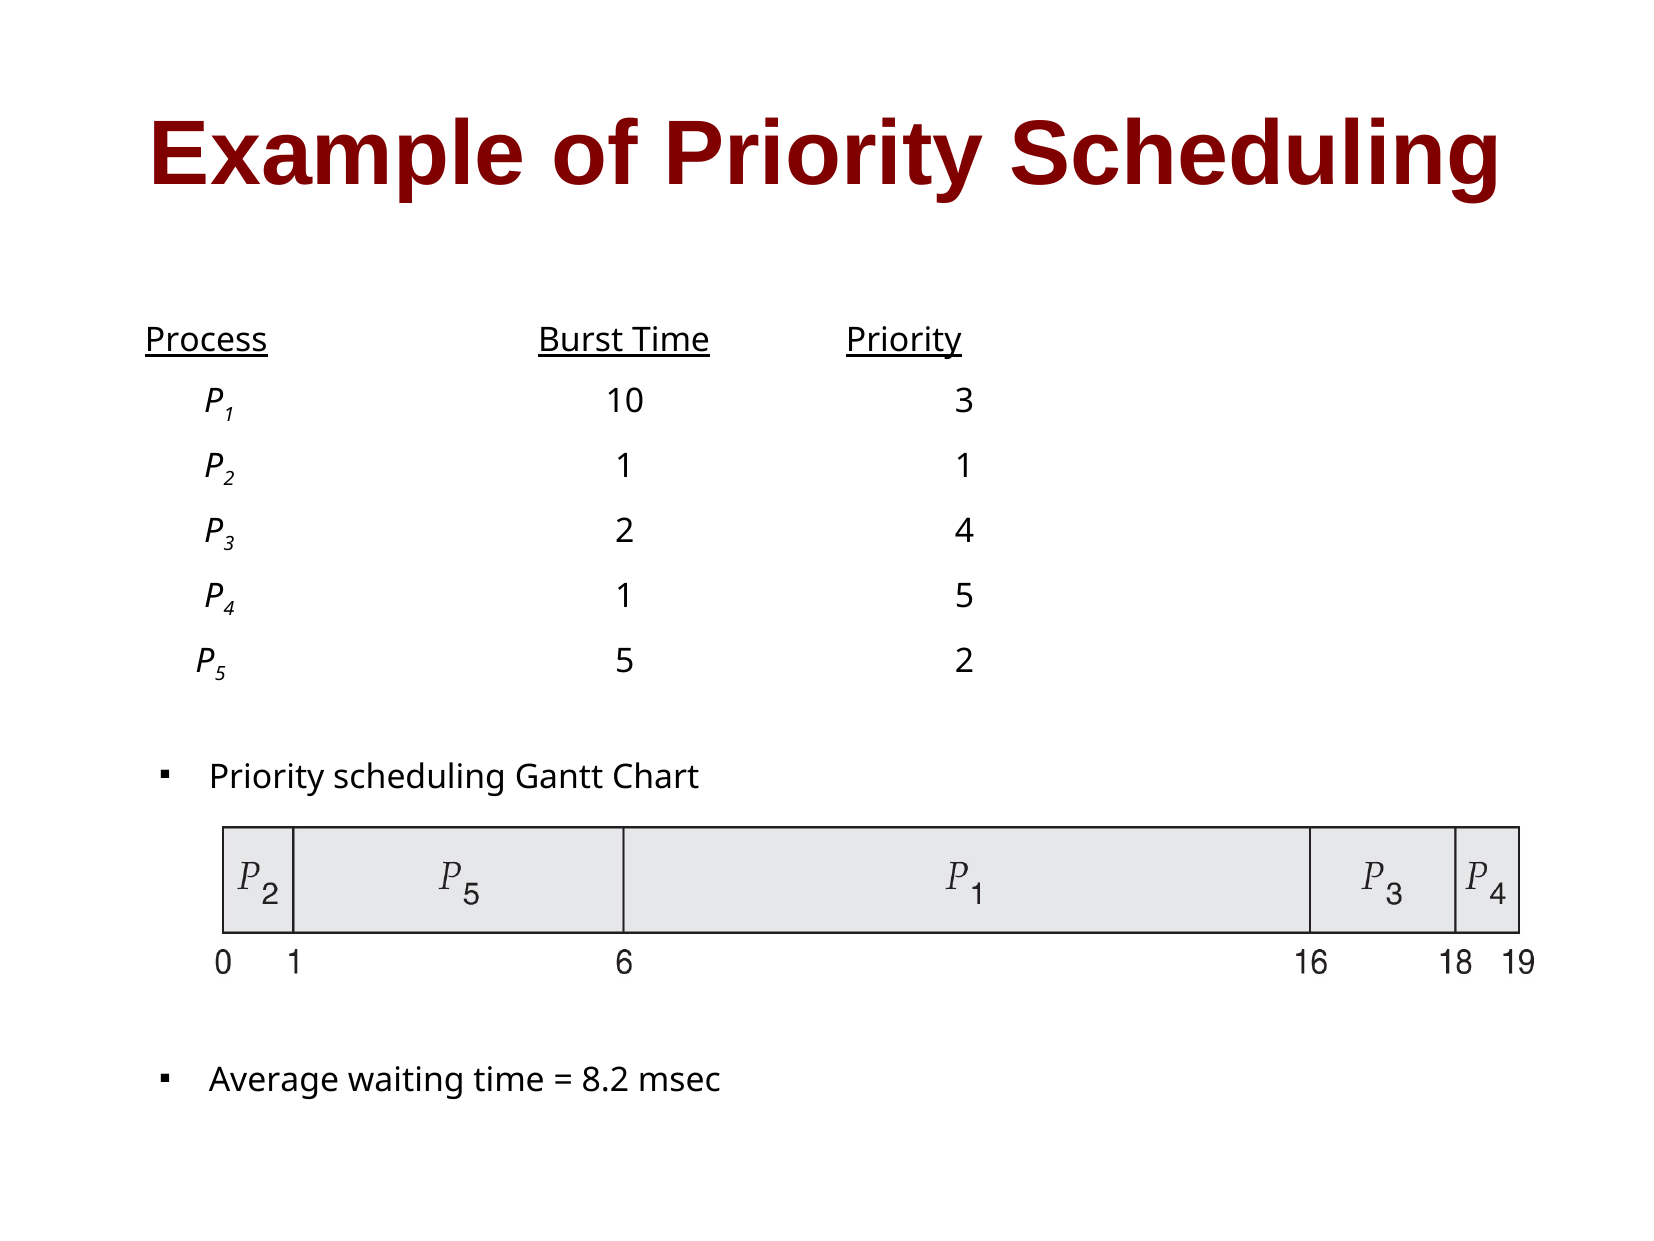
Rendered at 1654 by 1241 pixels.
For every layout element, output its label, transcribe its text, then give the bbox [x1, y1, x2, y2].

picture [214, 826, 1535, 981]
title Example of Priority Scheduling [82, 49, 1571, 257]
text_box ProcessA arr i Burst TimeT Priority P1 10 3 P2 1 1 P3 2 4 P4 1 5 P5 5 2 Priority scheduling Gantt Chart Average waiting time = 8.2 msec [129, 308, 1498, 1111]
